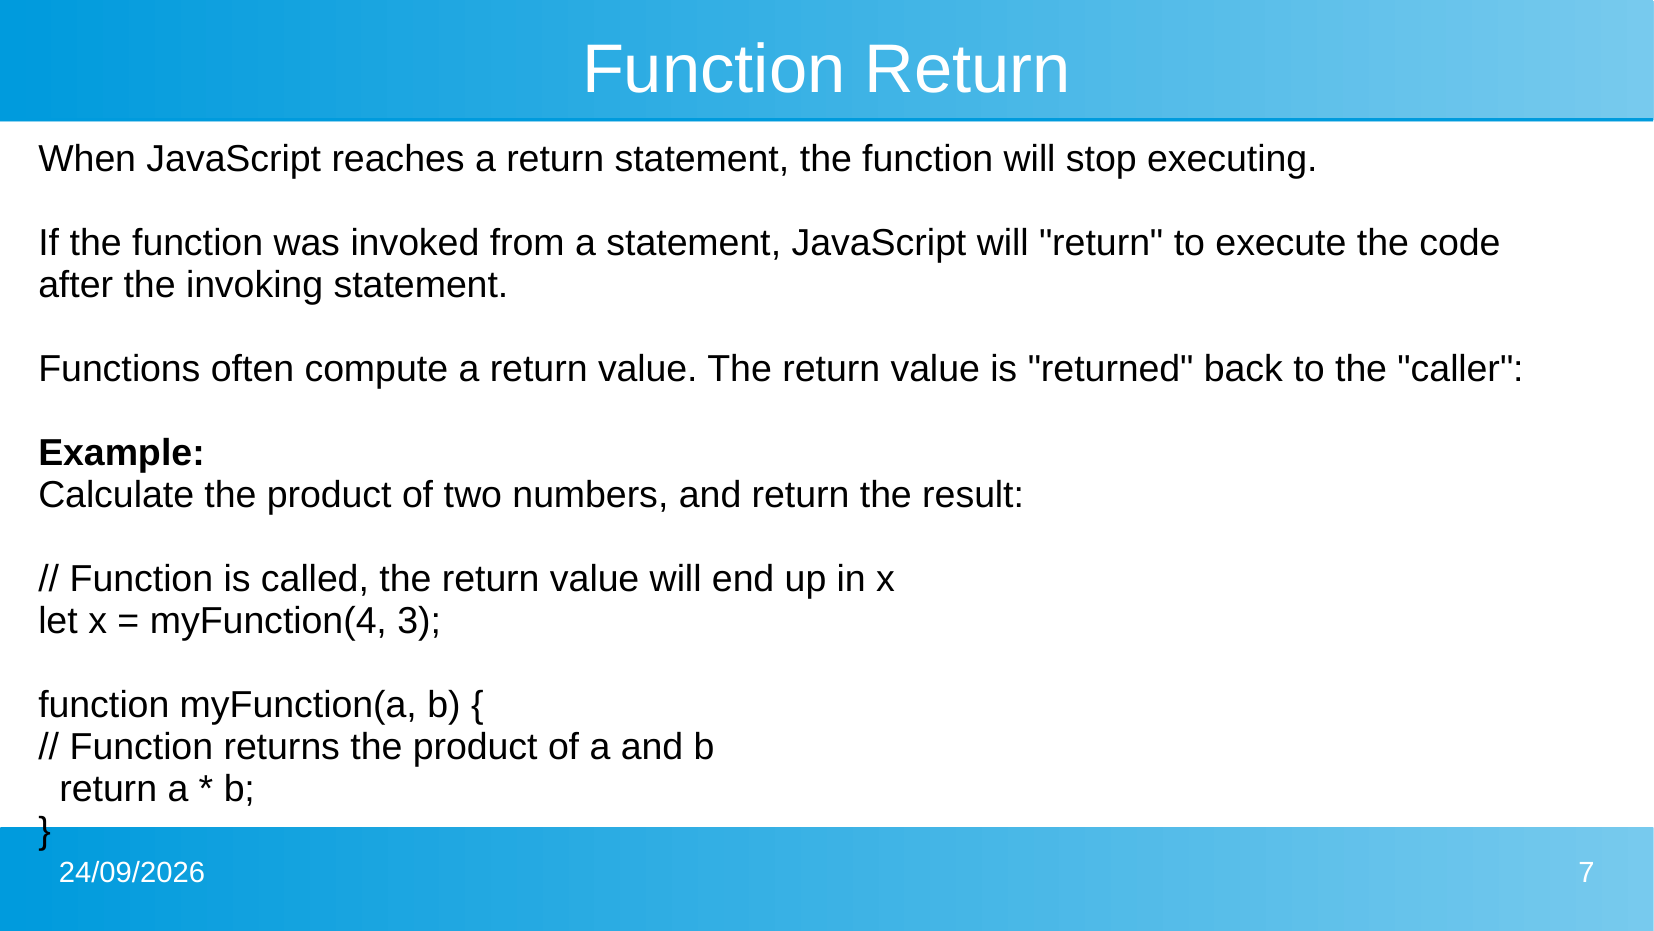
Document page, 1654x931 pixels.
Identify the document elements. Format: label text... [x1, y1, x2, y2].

text_box When JavaScript reaches a return statement, the function will stop executing. If the function was invoked from a statement, JavaScript will "return" to execute the code after the invoking statement. Functions often compute a return value. The return value is "returned" back to the "caller": Example: Calculate the product of two numbers, and return the result: // Function is called, the return value will end up in x let x = myFunction(4, 3); function myFunction(a, b) { // Function returns the product of a and b return a * b; } [23, 129, 1589, 859]
title Function Return [59, 29, 1595, 108]
